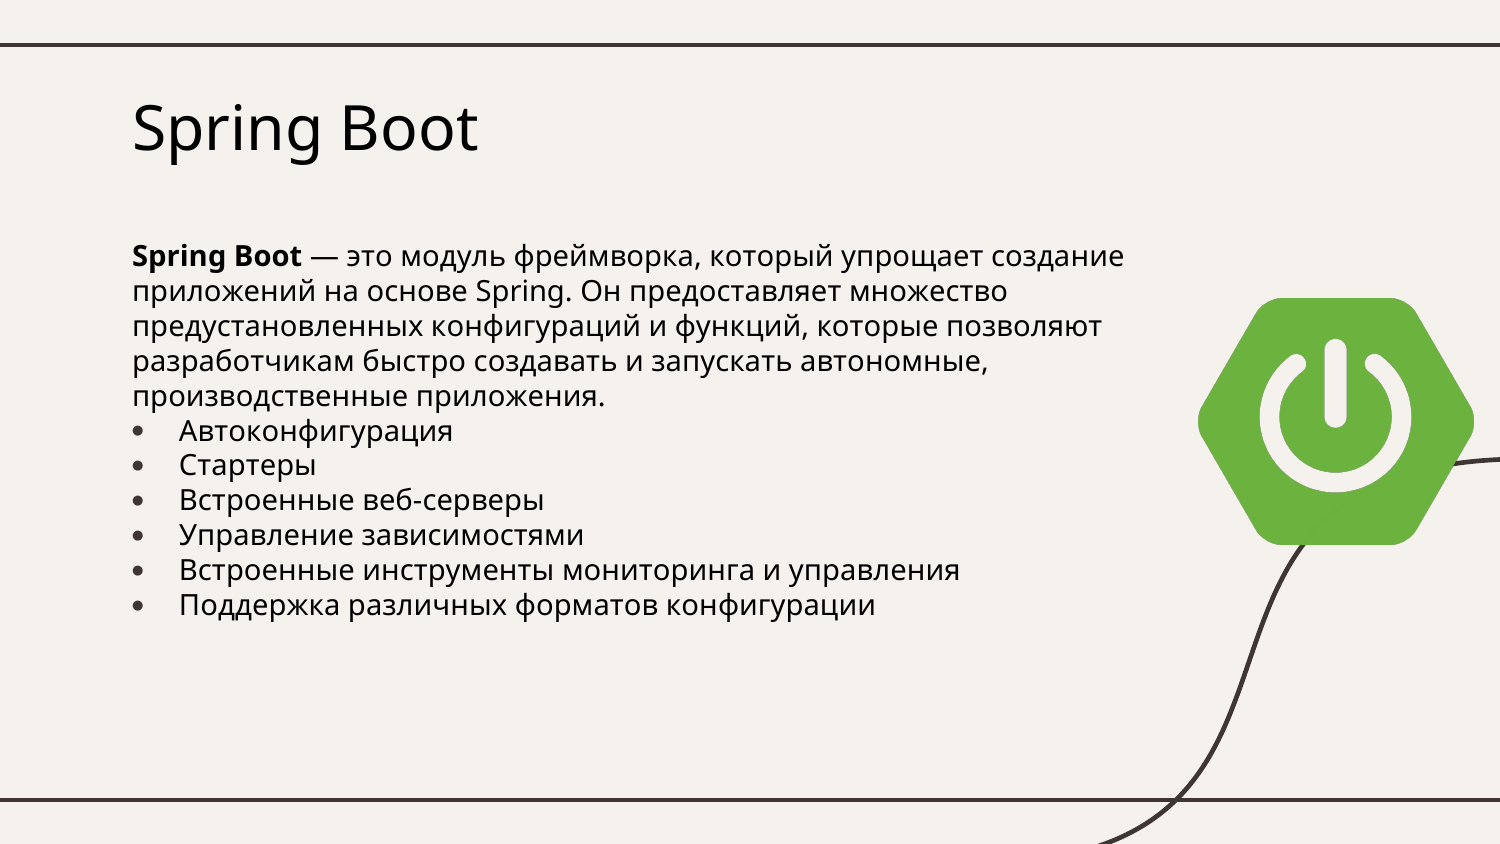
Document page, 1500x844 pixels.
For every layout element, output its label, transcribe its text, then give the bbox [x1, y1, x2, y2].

title Spring Boot​ [116, 72, 1049, 167]
picture [1198, 298, 1474, 546]
subtitle Spring Boot — это модуль фреймворка, который упрощает создание приложений на основе Spring. Он предоставляет множество предустановленных конфигураций и функций, которые позволяют разработчикам быстро создавать и запускать автономные, производственные приложения. Автоконфигурация Стартеры Встроенные веб-серверы Управление зависимостями Встроенные инструменты мониторинга и управления Поддержка различных форматов конфигурации [116, 221, 1143, 755]
